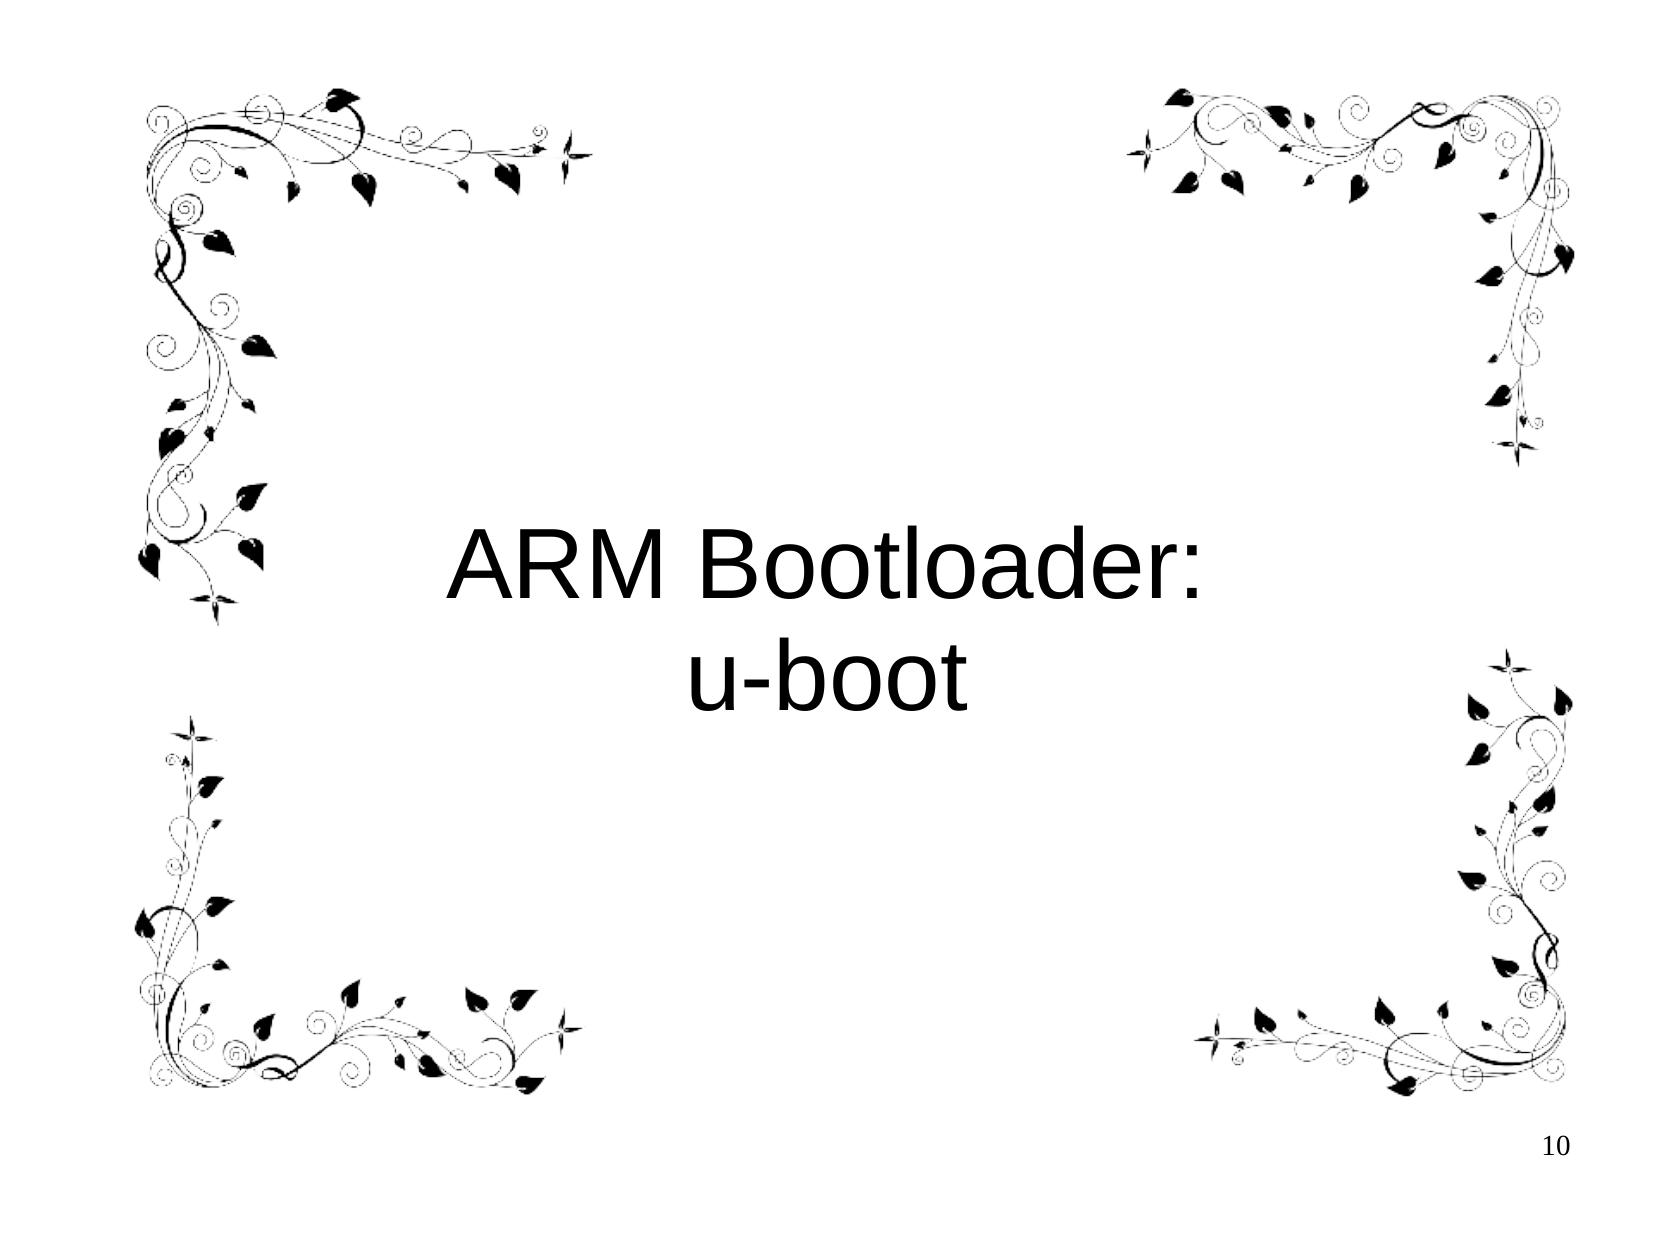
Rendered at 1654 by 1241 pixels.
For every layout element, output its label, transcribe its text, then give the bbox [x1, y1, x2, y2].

picture [128, 80, 1580, 1102]
text_box ARM Bootloader: u-boot [431, 500, 1222, 721]
